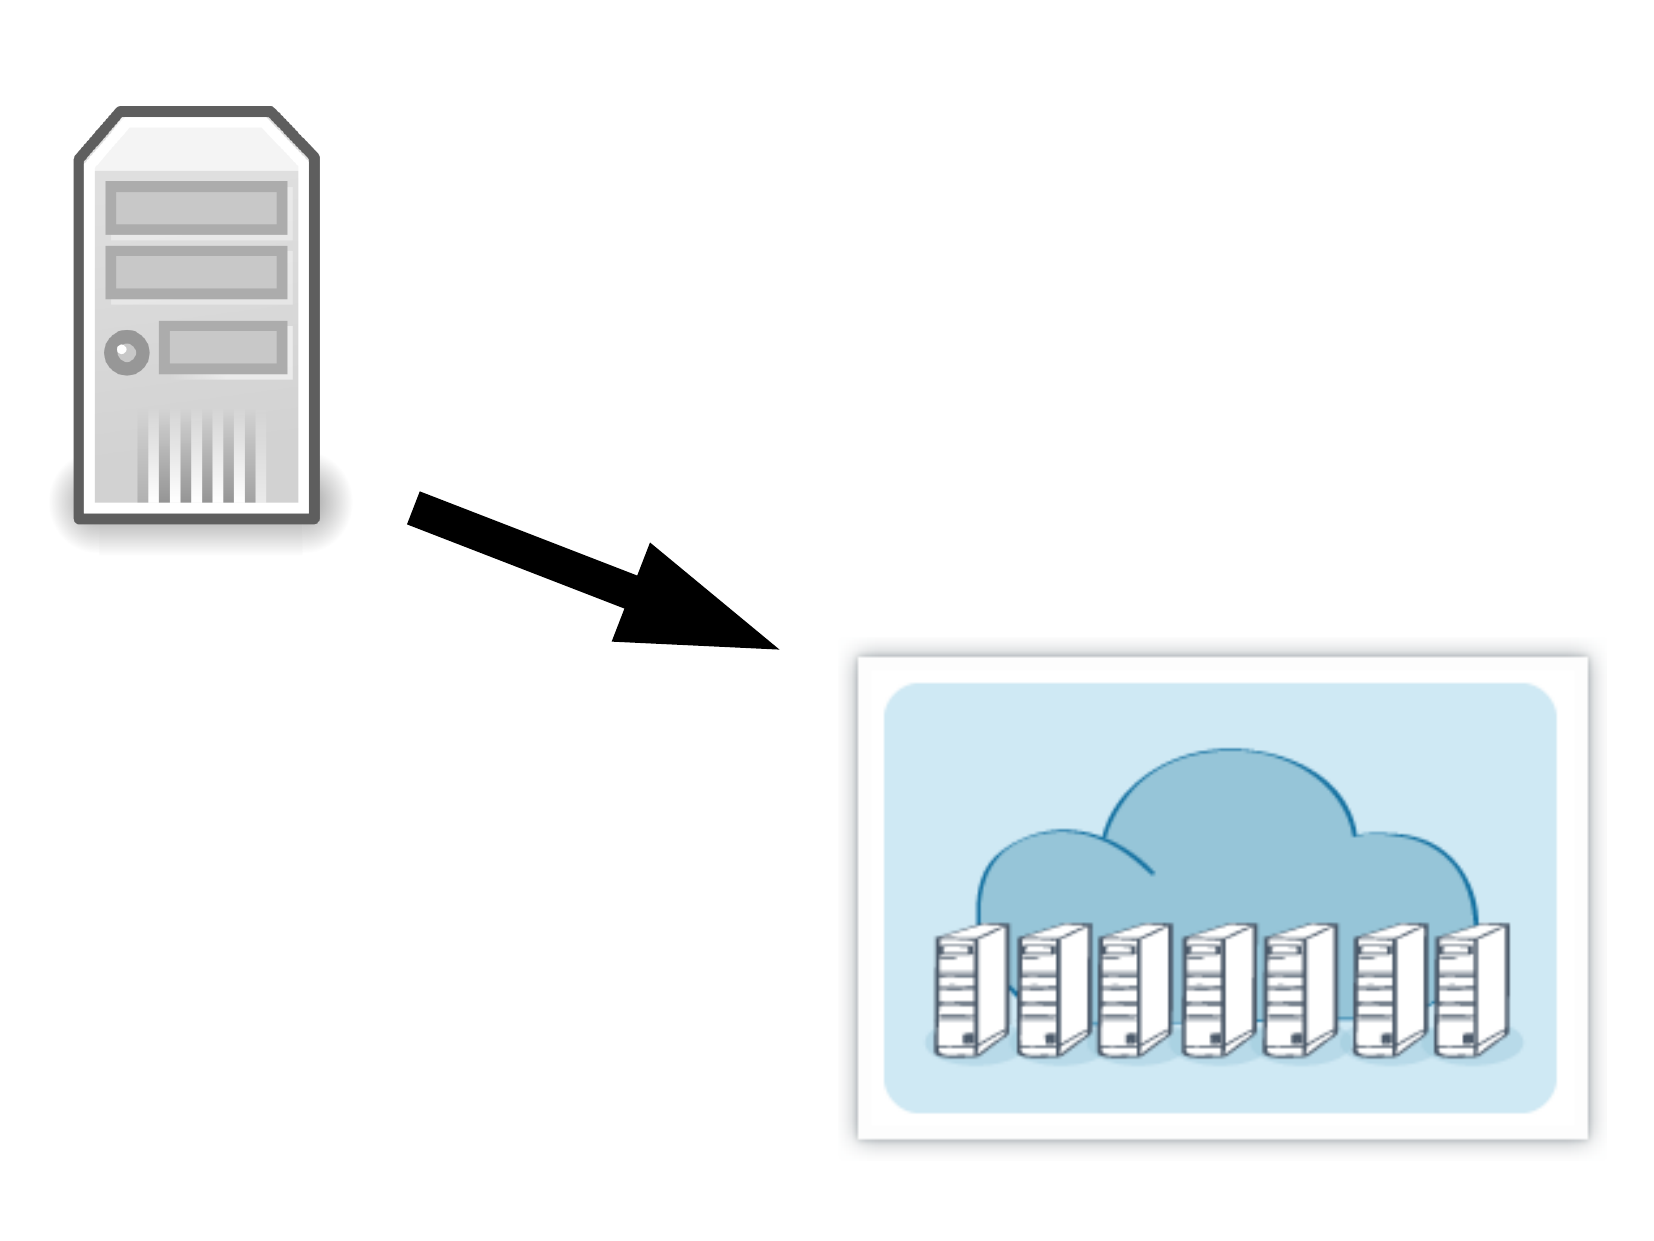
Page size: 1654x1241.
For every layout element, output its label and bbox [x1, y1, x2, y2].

picture [46, 106, 355, 556]
picture [838, 637, 1607, 1161]
